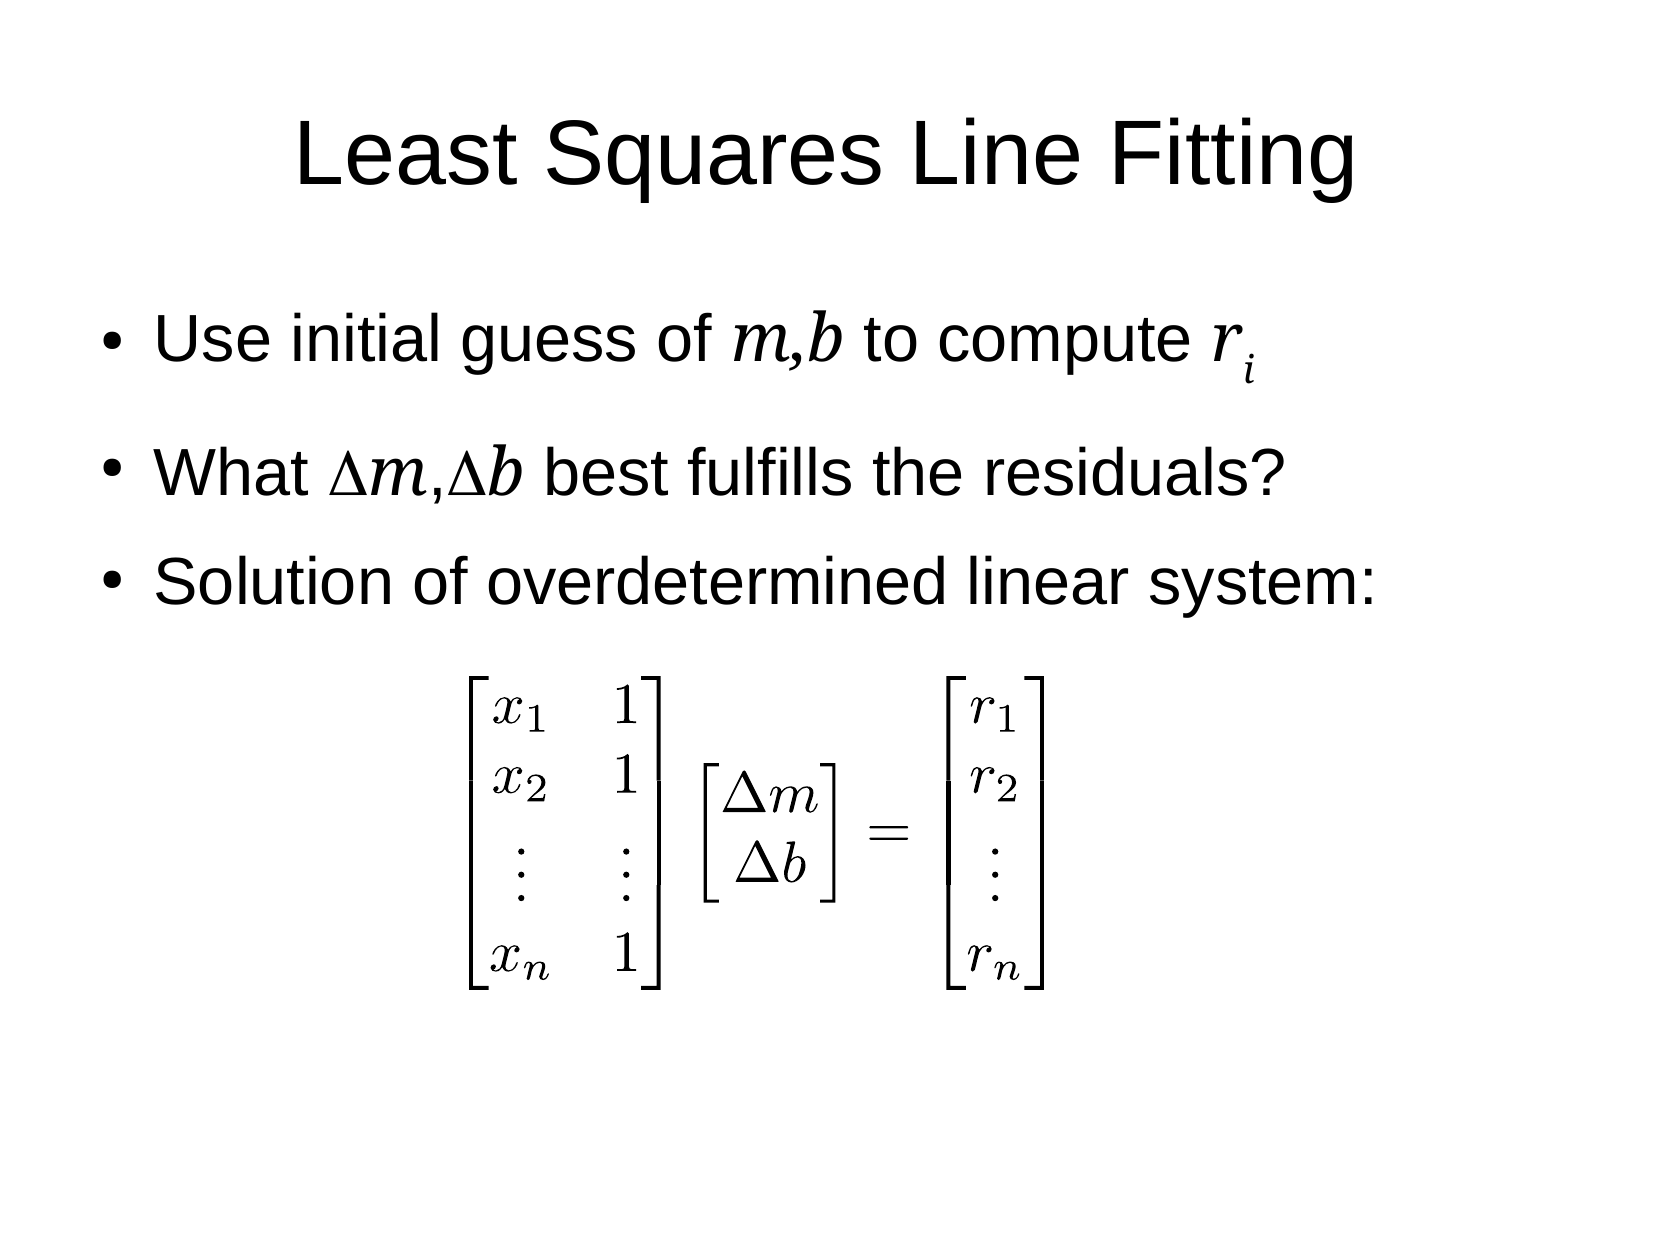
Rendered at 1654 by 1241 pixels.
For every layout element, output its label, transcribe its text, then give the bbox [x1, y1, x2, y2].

list Use initial guess of m,b to compute ri What Dm,Db best fulfills the residuals? Solution of overdetermined linear system: [82, 290, 1571, 1010]
text_box [450, 676, 1063, 991]
title Least Squares Line Fitting [82, 49, 1571, 257]
